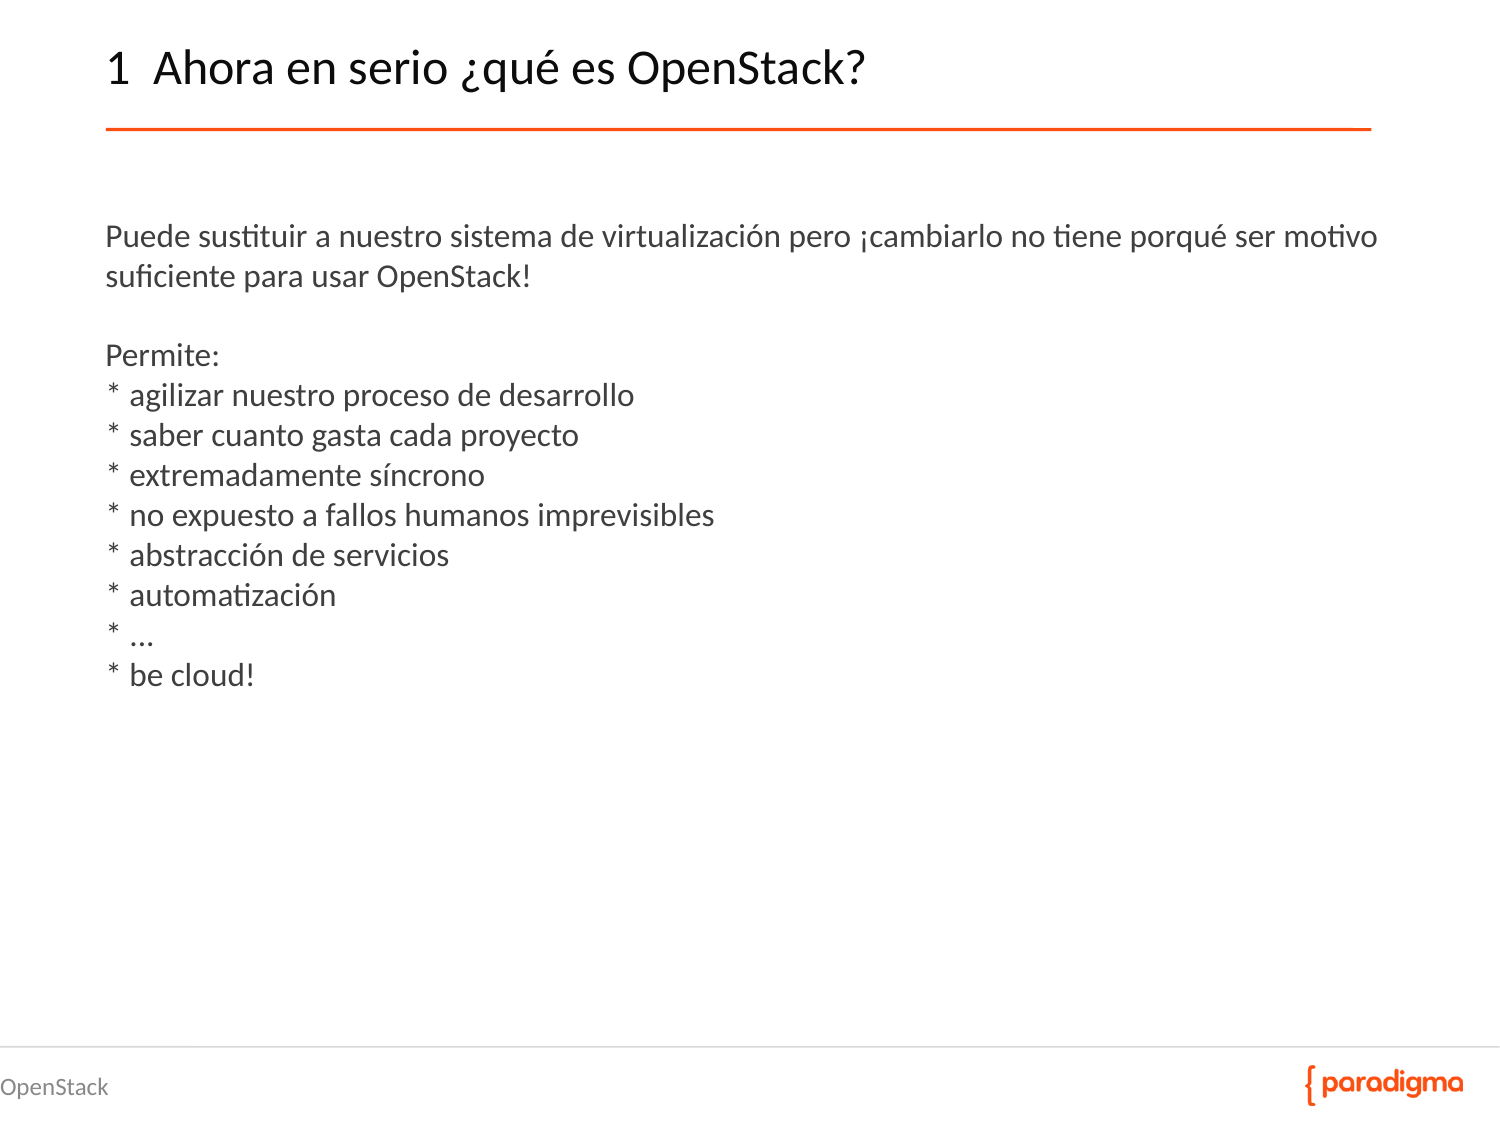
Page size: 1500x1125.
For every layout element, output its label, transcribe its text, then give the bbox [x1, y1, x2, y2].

text_box Puede sustituir a nuestro sistema de virtualización pero ¡cambiarlo no tiene porqué ser motivo suficiente para usar OpenStack! Permite: * agilizar nuestro proceso de desarrollo * saber cuanto gasta cada proyecto * extremadamente síncrono * no expuesto a fallos humanos imprevisibles * abstracción de servicios * automatización * ... * be cloud! [105, 206, 1395, 984]
text_box 1 Ahora en serio ¿qué es OpenStack? [105, 0, 1395, 130]
picture [1305, 1065, 1463, 1107]
text_box OpenStack [0, 1048, 1223, 1125]
